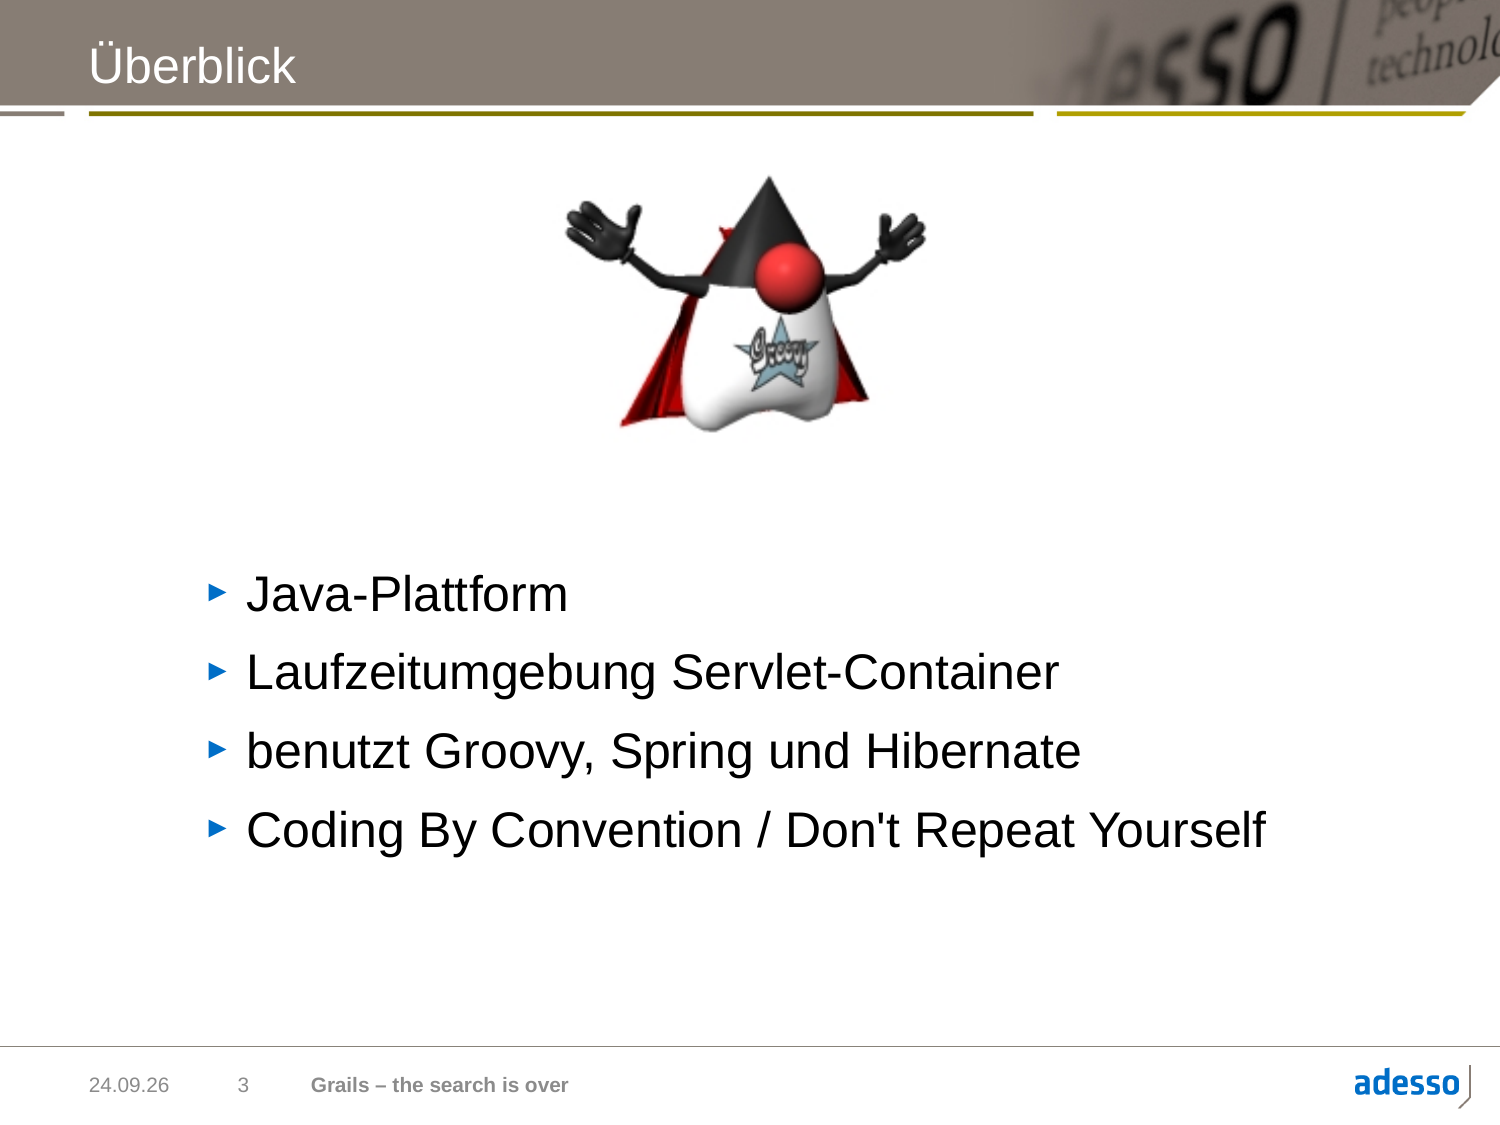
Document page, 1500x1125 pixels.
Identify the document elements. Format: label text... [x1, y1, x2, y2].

picture [0, 0, 1500, 128]
slide_number 11.08.11 [88, 1054, 222, 1115]
picture [1056, 1047, 1500, 1124]
slide_number <Nummer> [222, 1054, 306, 1115]
title Überblick [88, 33, 1439, 106]
picture [517, 147, 983, 463]
footer Grails – the search is over [310, 1054, 1301, 1115]
text_box Java-Plattform Laufzeitumgebung Servlet-Container benutzt Groovy, Spring und Hibernate Coding By Convention / Don't Repeat Yourself [202, 561, 1300, 945]
